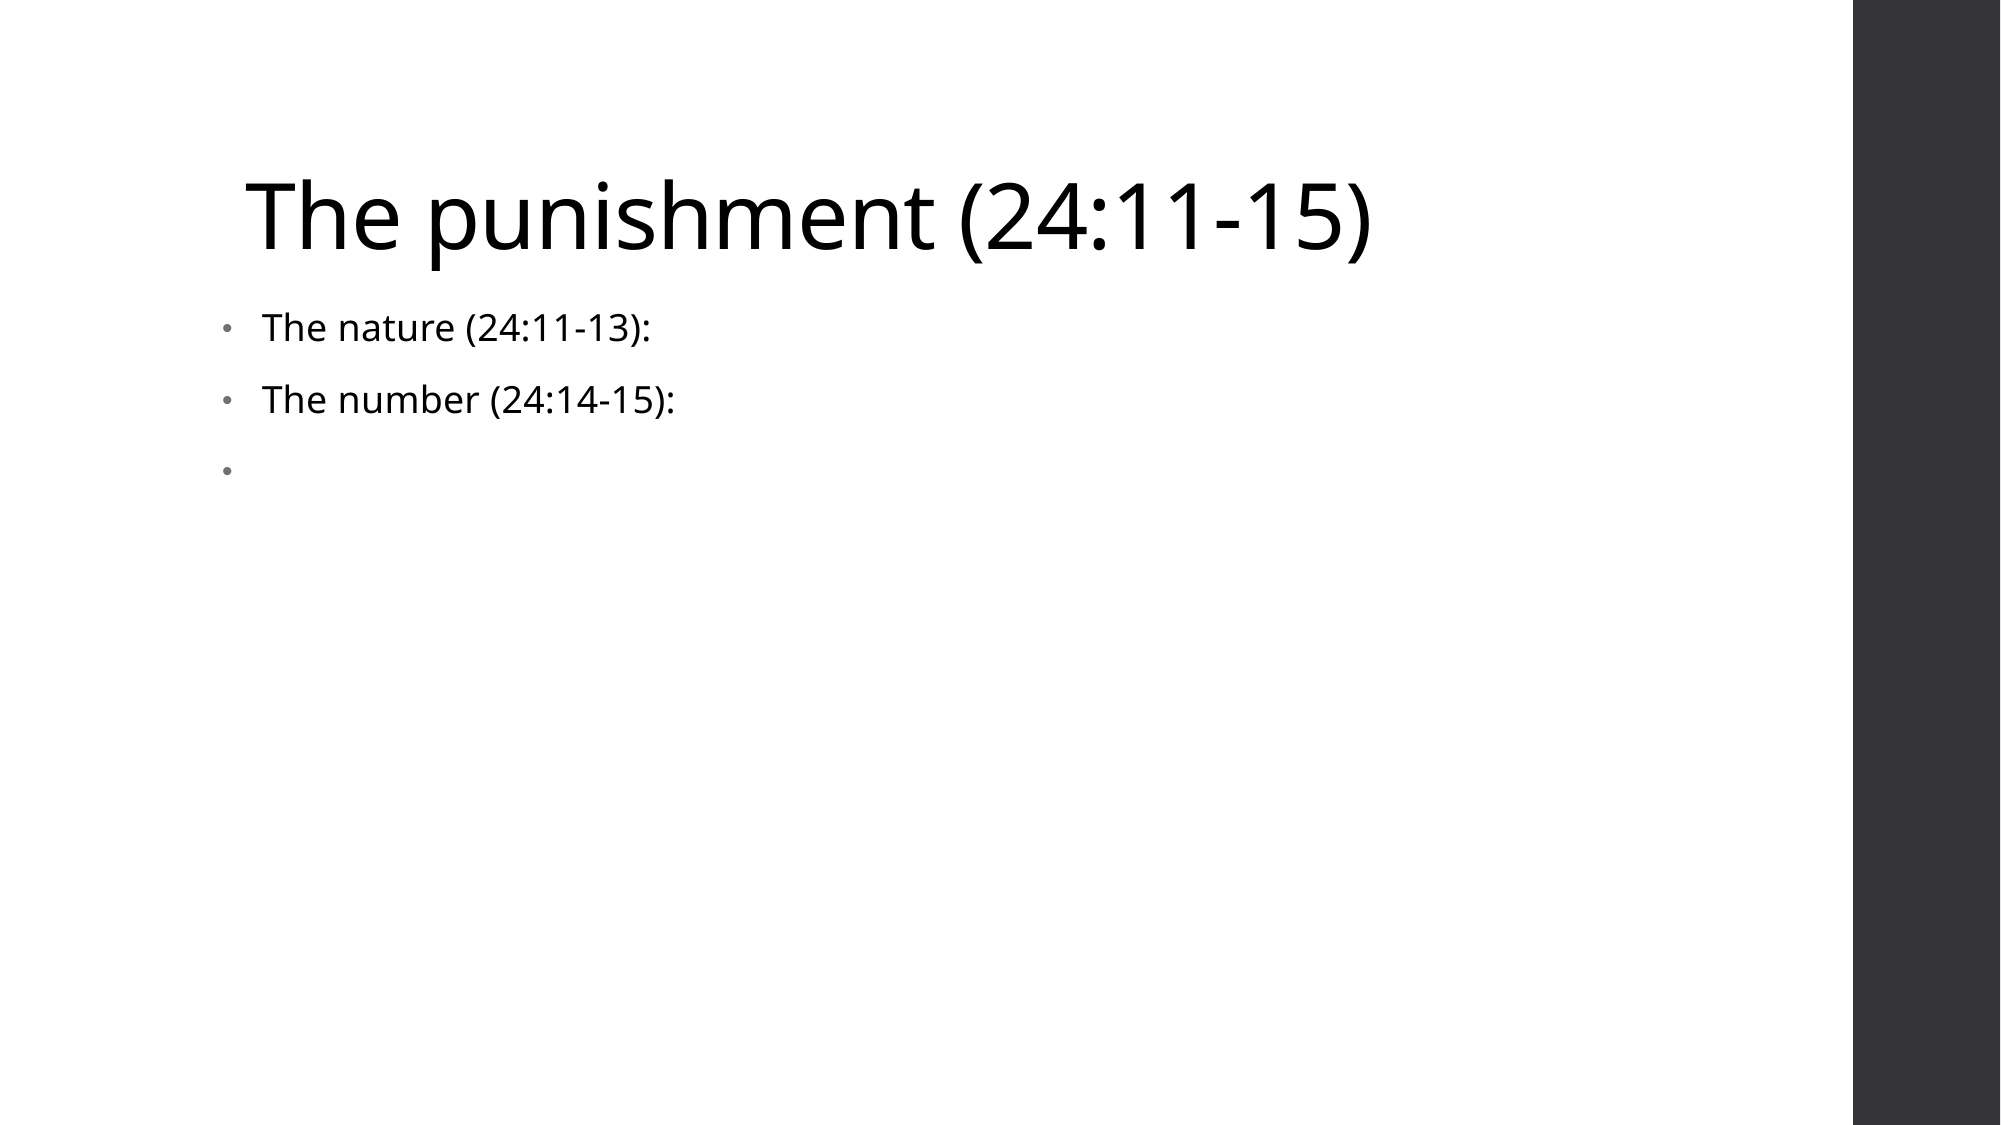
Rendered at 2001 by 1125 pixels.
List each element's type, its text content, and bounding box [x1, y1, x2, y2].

title The punishment (24:11-15) [206, 60, 1797, 278]
list The nature (24:11-13): The number (24:14-15): [206, 299, 1617, 1014]
